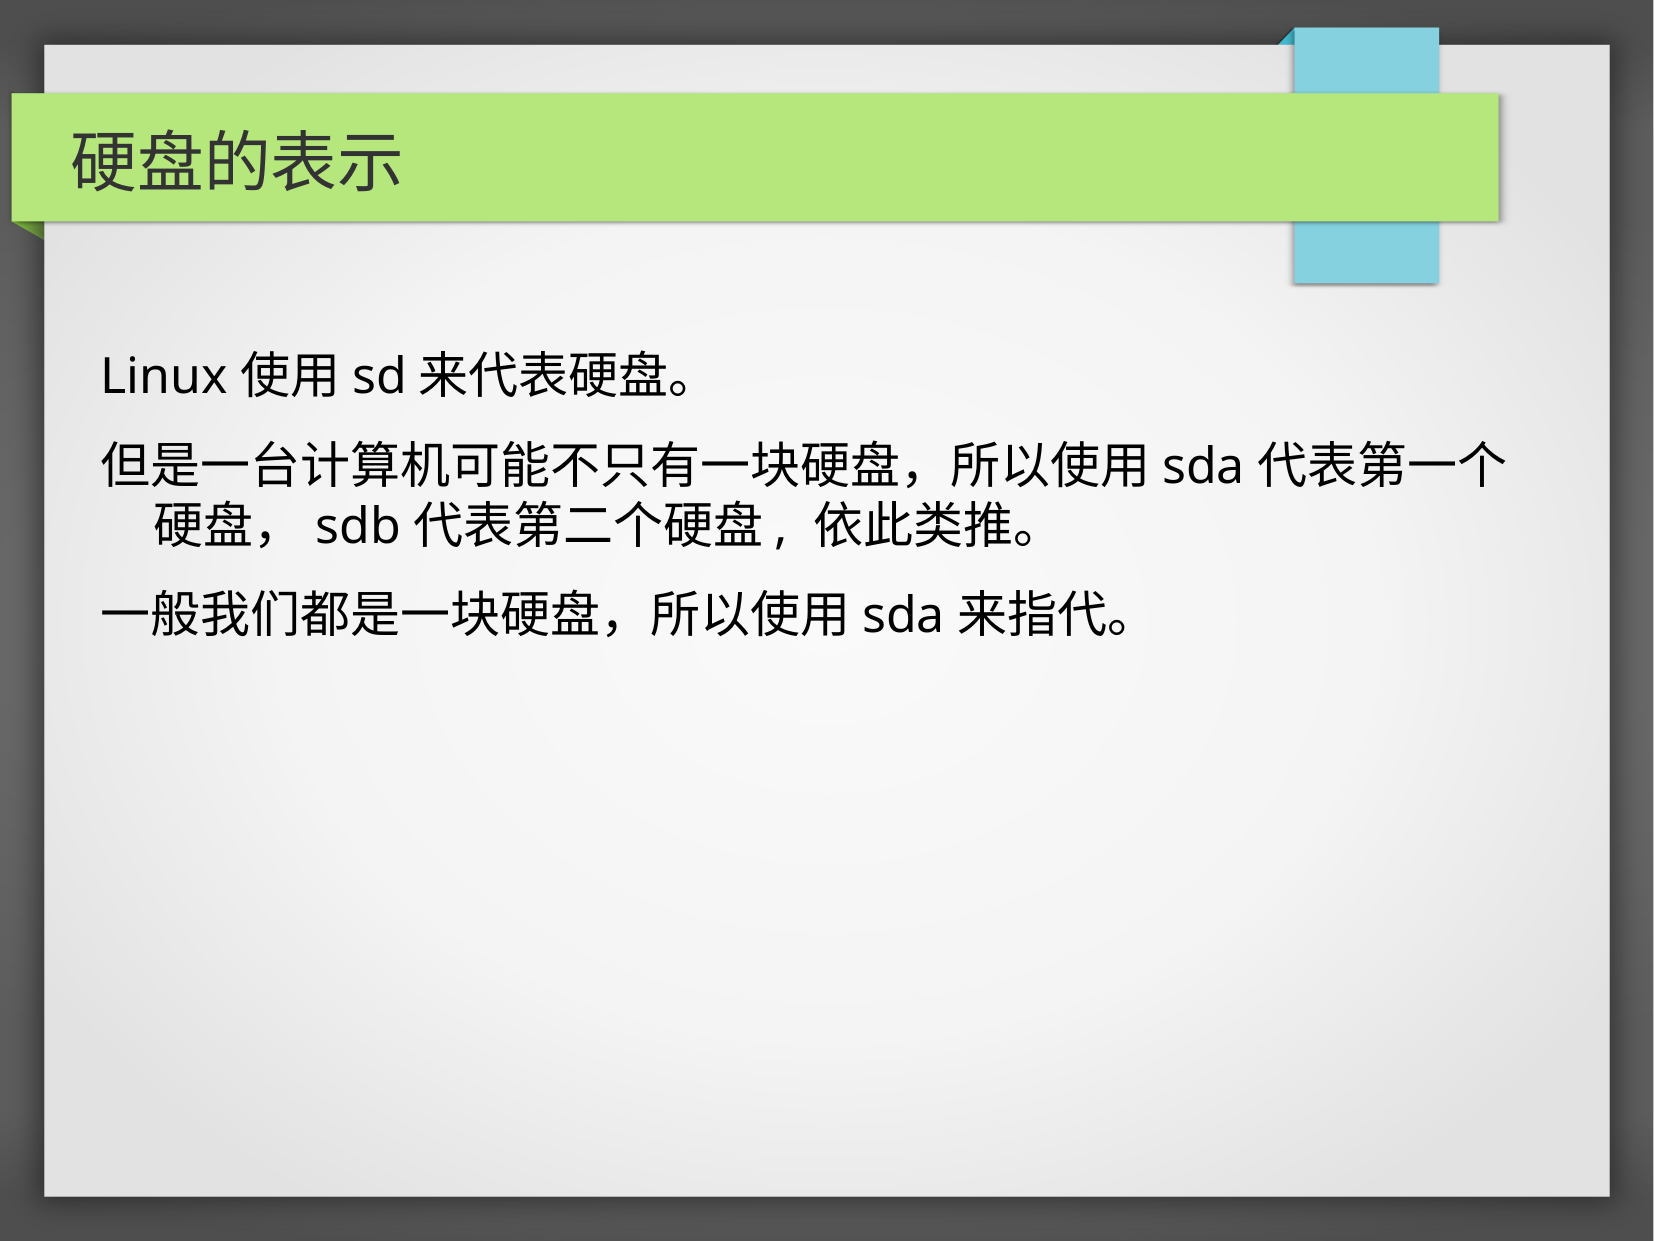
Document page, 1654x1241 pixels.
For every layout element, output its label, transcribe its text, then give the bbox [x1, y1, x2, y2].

list Linux使用sd来代表硬盘。 但是一台计算机可能不只有一块硬盘，所以使用sda代表第一个硬盘，sdb代表第二个硬盘, 依此类推。 一般我们都是一块硬盘，所以使用sda来指代。 [82, 343, 1538, 1063]
title 硬盘的表示 [70, 106, 1229, 213]
picture [0, 0, 1654, 1241]
